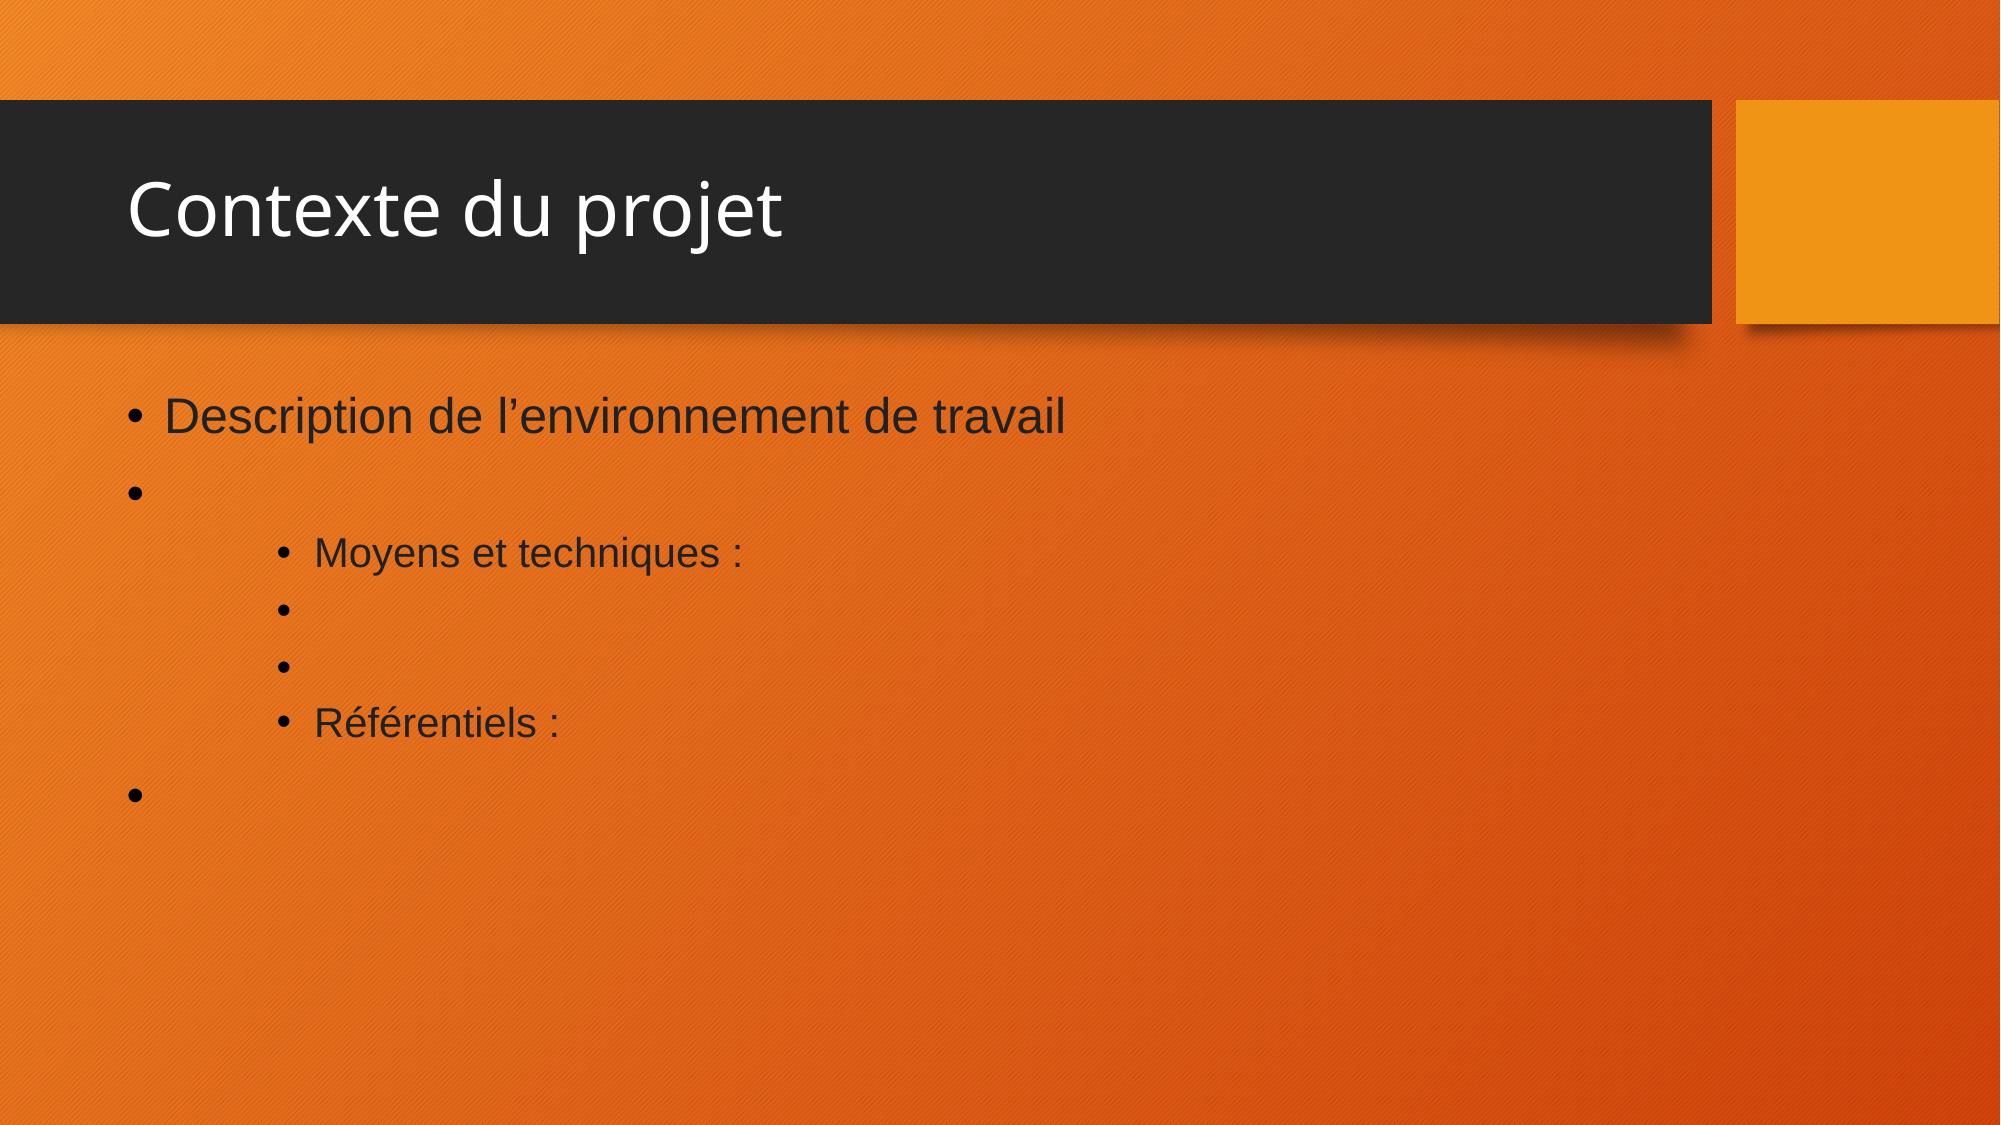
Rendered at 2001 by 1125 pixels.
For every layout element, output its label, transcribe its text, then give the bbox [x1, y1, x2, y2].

list Description de l’environnement de travail Moyens et techniques : Référentiels : [111, 383, 1689, 974]
title Contexte du projet [111, 123, 1689, 301]
